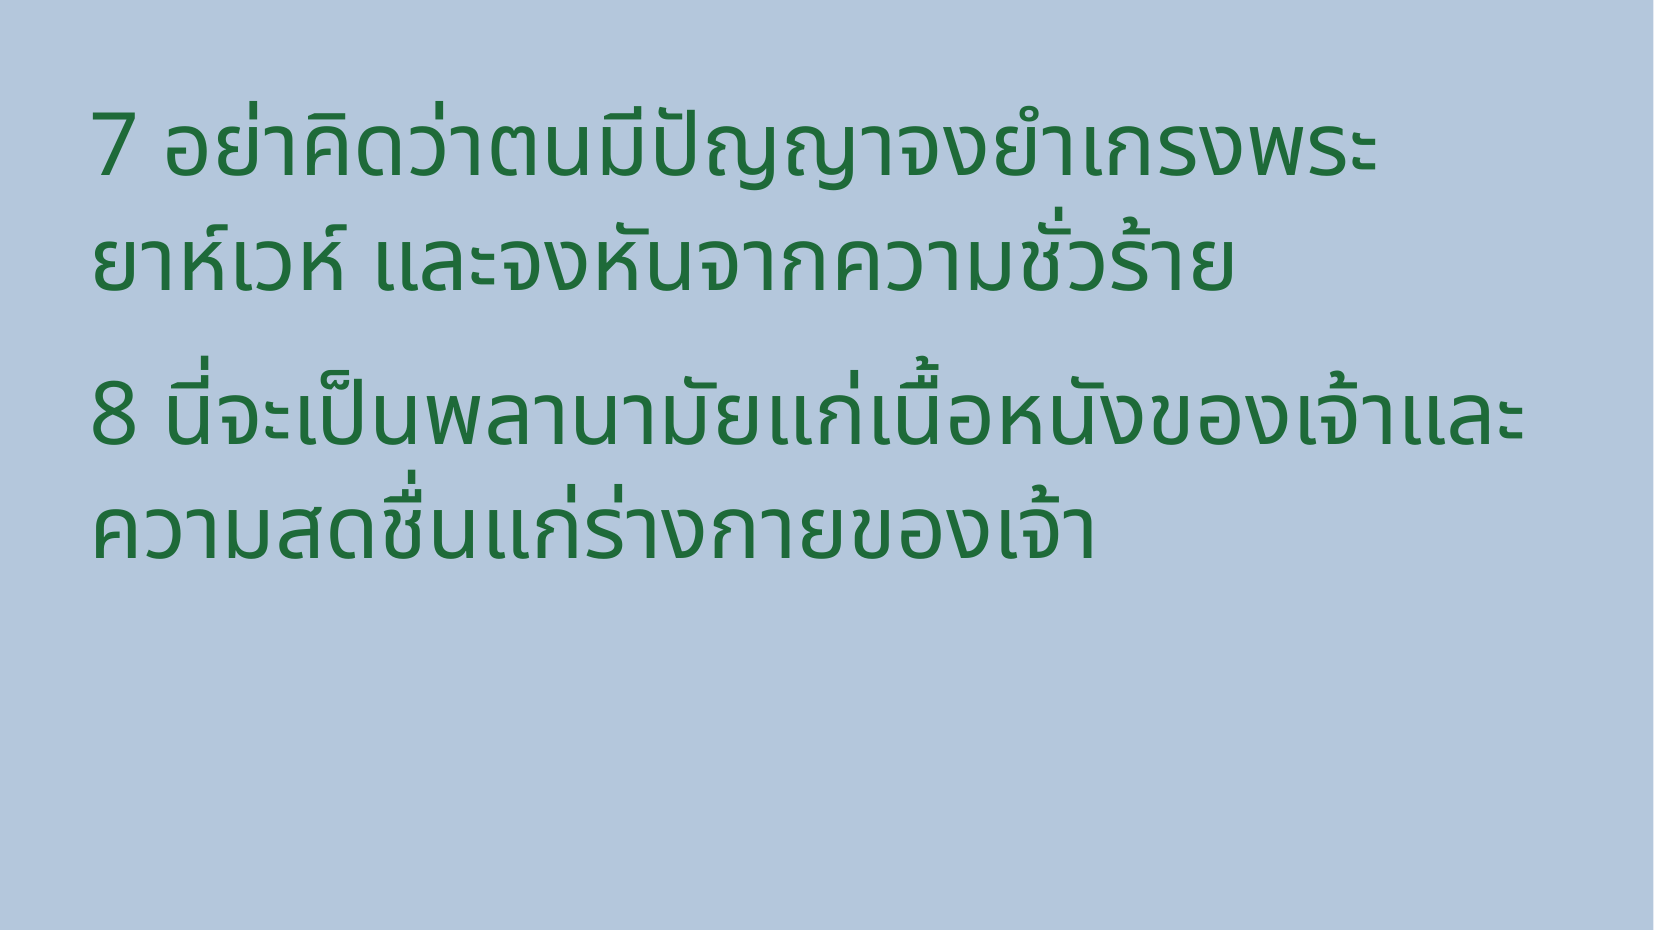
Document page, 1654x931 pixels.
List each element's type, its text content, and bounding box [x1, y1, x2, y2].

text_box 7 อย่าคิดว่าตนมีปัญญาจงยำเกรงพระยาห์เวห์ และจงหันจากความชั่วร้าย 8 นี่จะเป็นพลานามัยแก่เนื้อหนังของเจ้าและความสดชื่นแก่ร่างกายของเจ้า [75, 75, 1576, 863]
